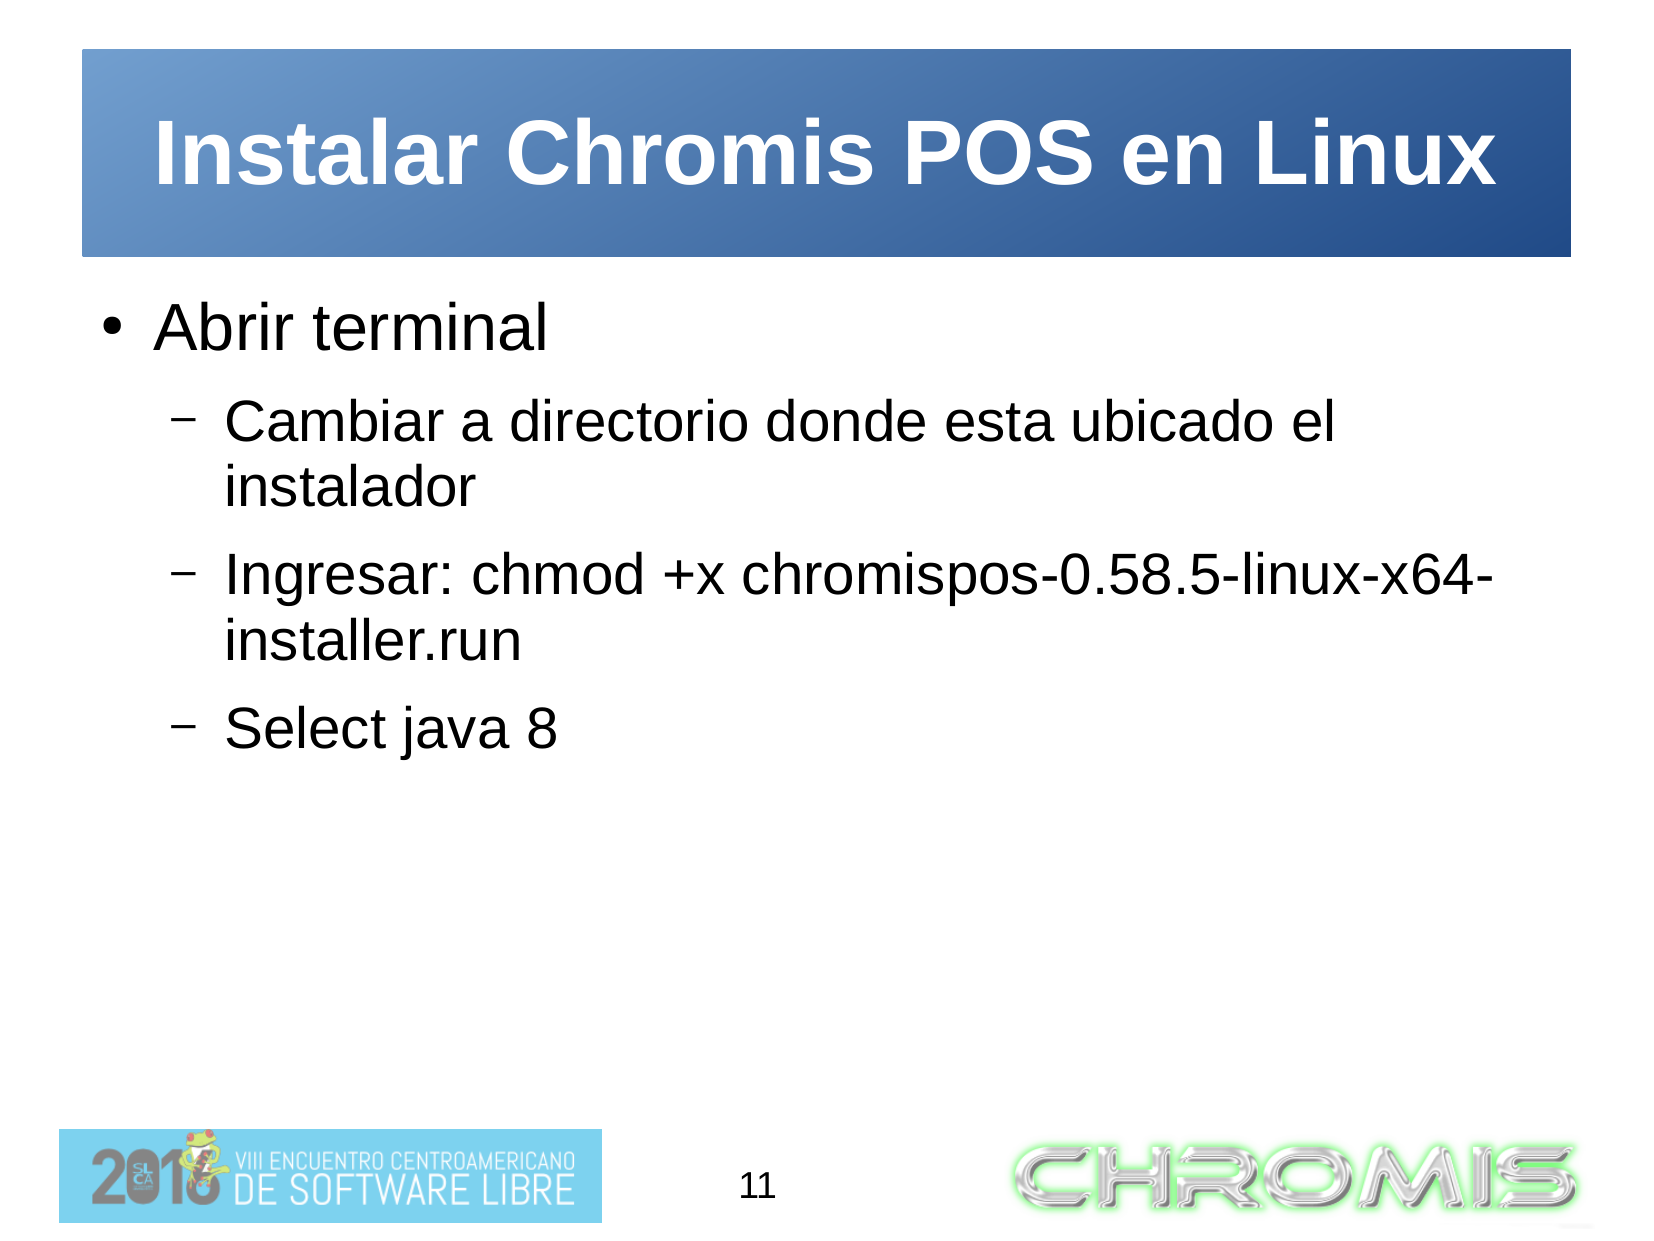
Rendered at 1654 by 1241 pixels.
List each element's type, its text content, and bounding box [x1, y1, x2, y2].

title Instalar Chromis POS en Linux [82, 49, 1571, 257]
list Abrir terminal Cambiar a directorio donde esta ubicado el instalador Ingresar: chmod +x chromispos-0.58.5-linux-x64-installer.run Select java 8 [82, 290, 1571, 1010]
